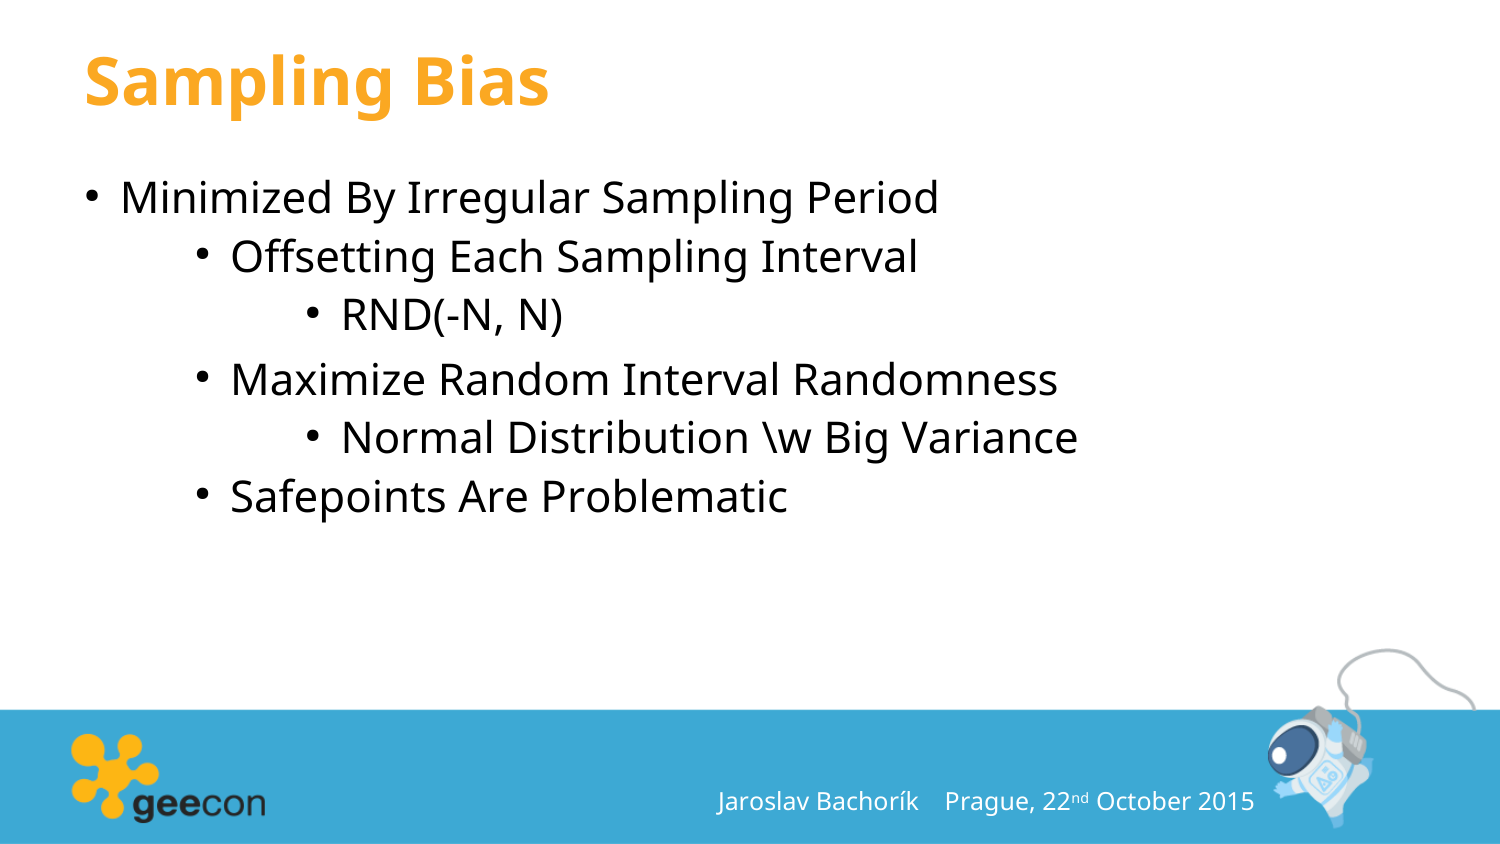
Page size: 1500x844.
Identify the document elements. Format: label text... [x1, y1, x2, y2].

title Sampling Bias [75, 33, 1426, 165]
list Minimized By Irregular Sampling Period Offsetting Each Sampling Interval RND(-N, N) Maximize Random Interval Randomness Normal Distribution \w Big Variance Safepoints Are Problematic [75, 165, 1426, 623]
text_box Jaroslav Bachorík Prague, 22nd October 2015 [442, 778, 1270, 824]
picture [0, 0, 1500, 844]
